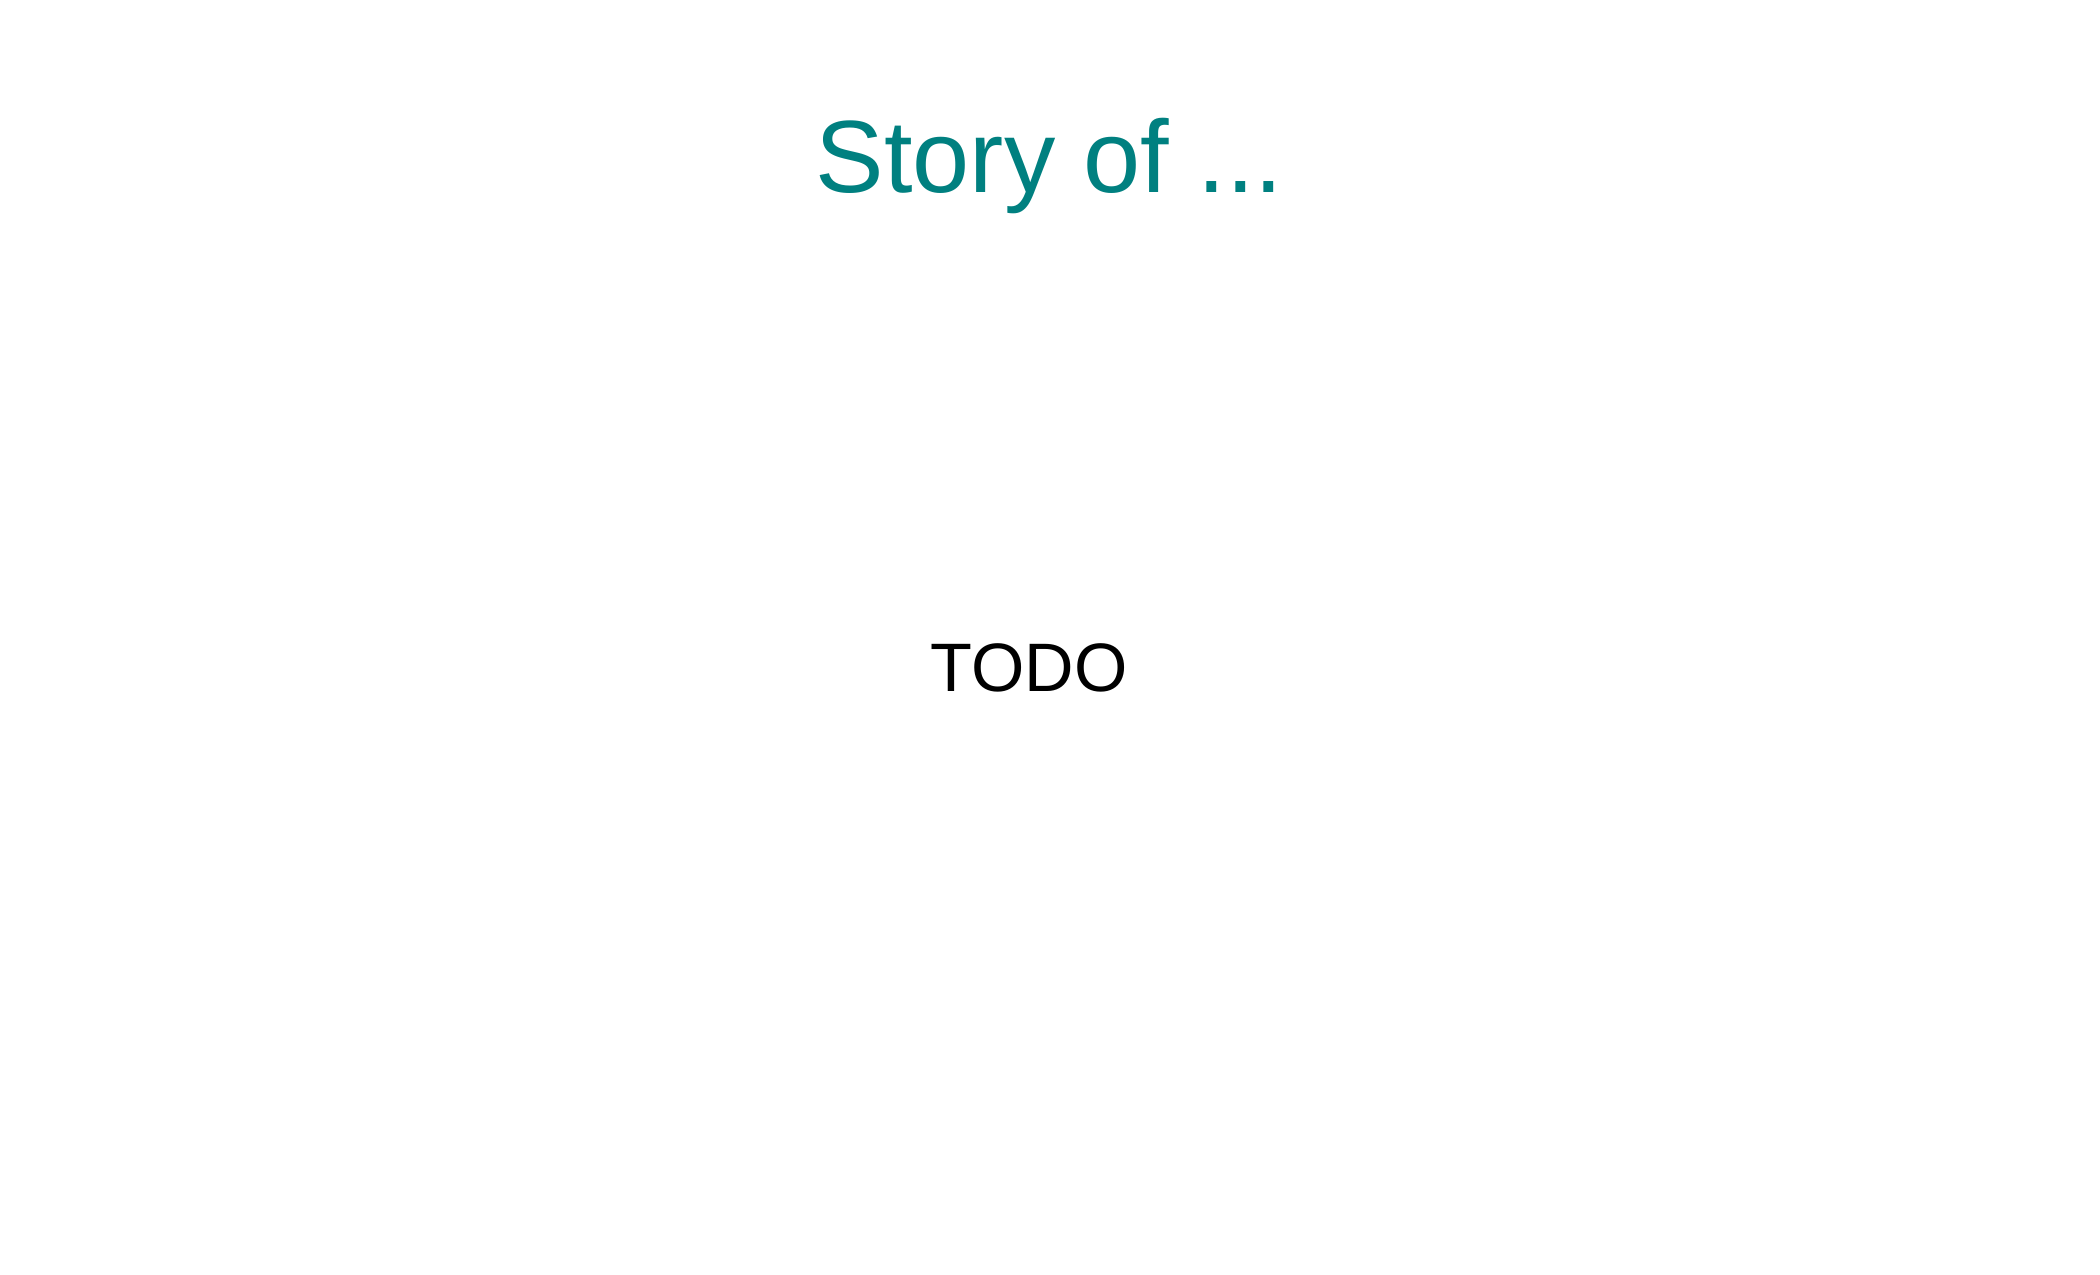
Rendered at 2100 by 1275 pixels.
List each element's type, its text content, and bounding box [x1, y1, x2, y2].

subtitle TODO [105, 298, 1953, 1038]
title Story of ... [105, 50, 1995, 264]
